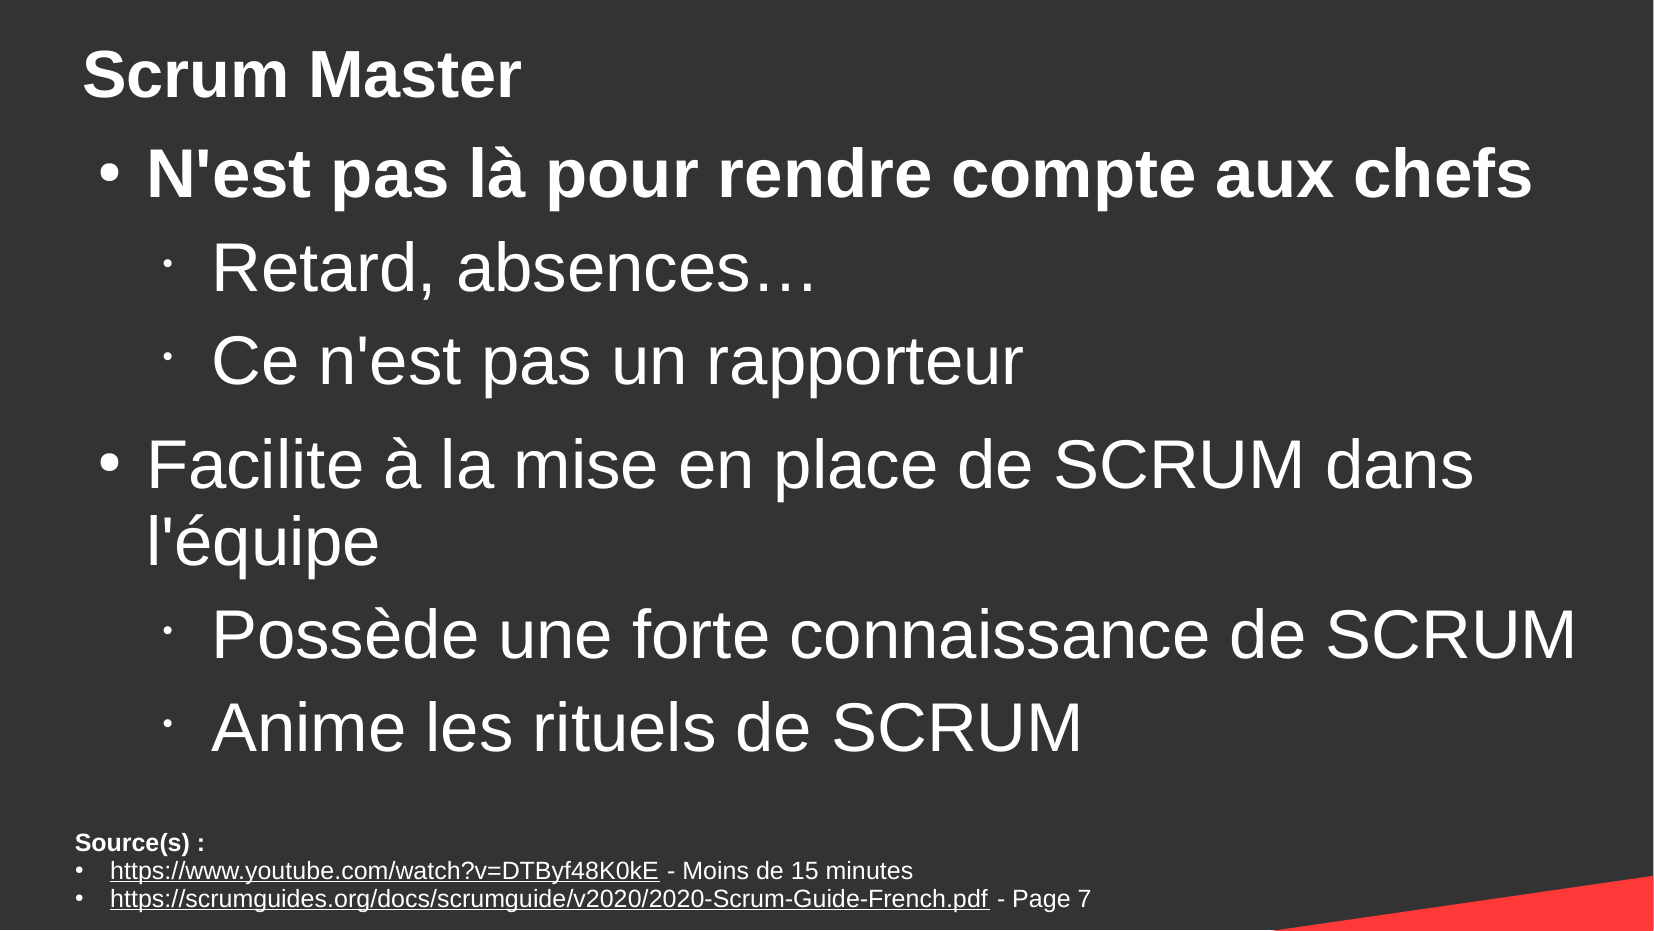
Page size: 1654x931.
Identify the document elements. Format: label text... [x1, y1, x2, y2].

title Scrum Master [82, 37, 1571, 122]
text_box Source(s) : https://www.youtube.com/watch?v=DTByf48K0kE - Moins de 15 minutes https://scrumguides.org/docs/scrumguide/v2020/2020-Scrum-Guide-French.pdf - Page 7 [60, 821, 1546, 921]
text_box [1270, 875, 1654, 931]
list N'est pas là pour rendre compte aux chefs Retard, absences… Ce n'est pas un rapporteur Facilite à la mise en place de SCRUM dans l'équipe Possède une forte connaissance de SCRUM Anime les rituels de SCRUM [80, 135, 1620, 777]
